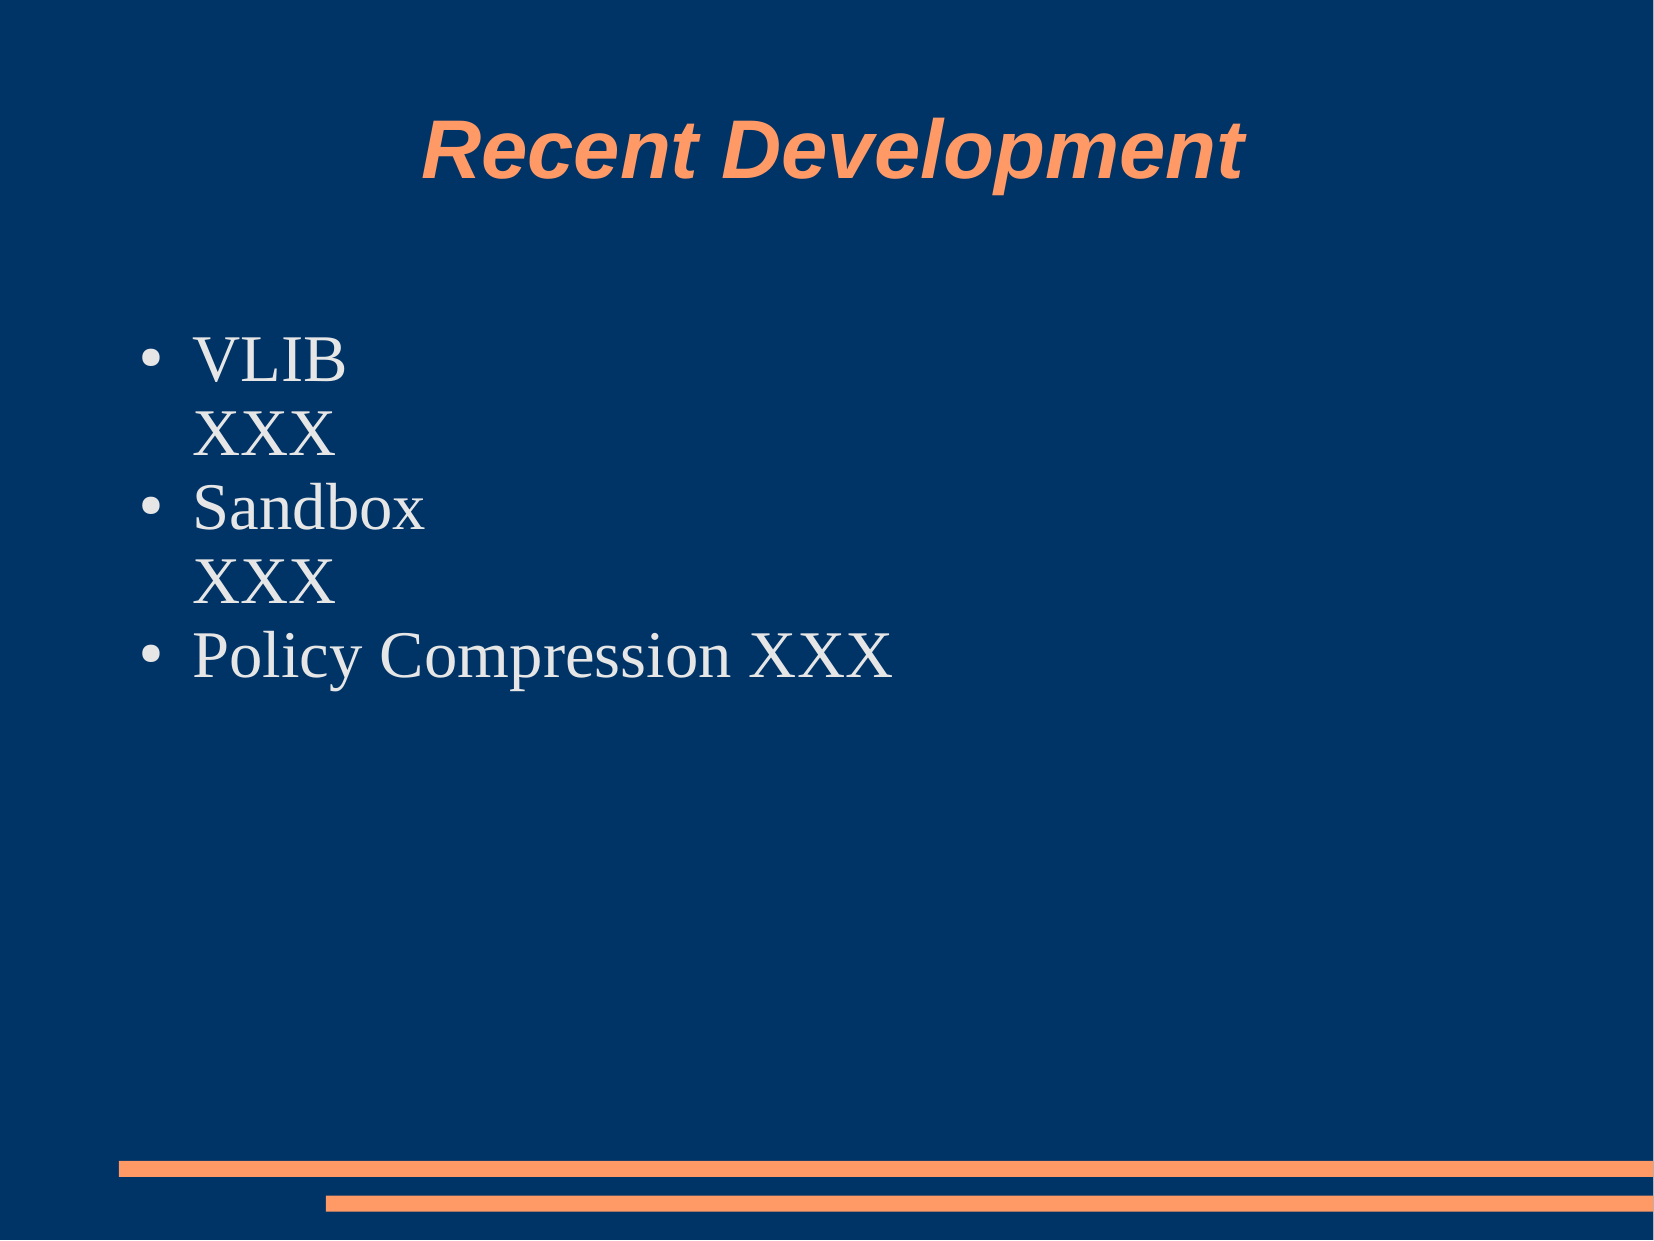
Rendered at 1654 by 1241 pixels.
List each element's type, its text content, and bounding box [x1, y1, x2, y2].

list VLIB XXX Sandbox XXX Policy Compression XXX [121, 322, 1561, 1126]
title Recent Development [121, 53, 1534, 247]
